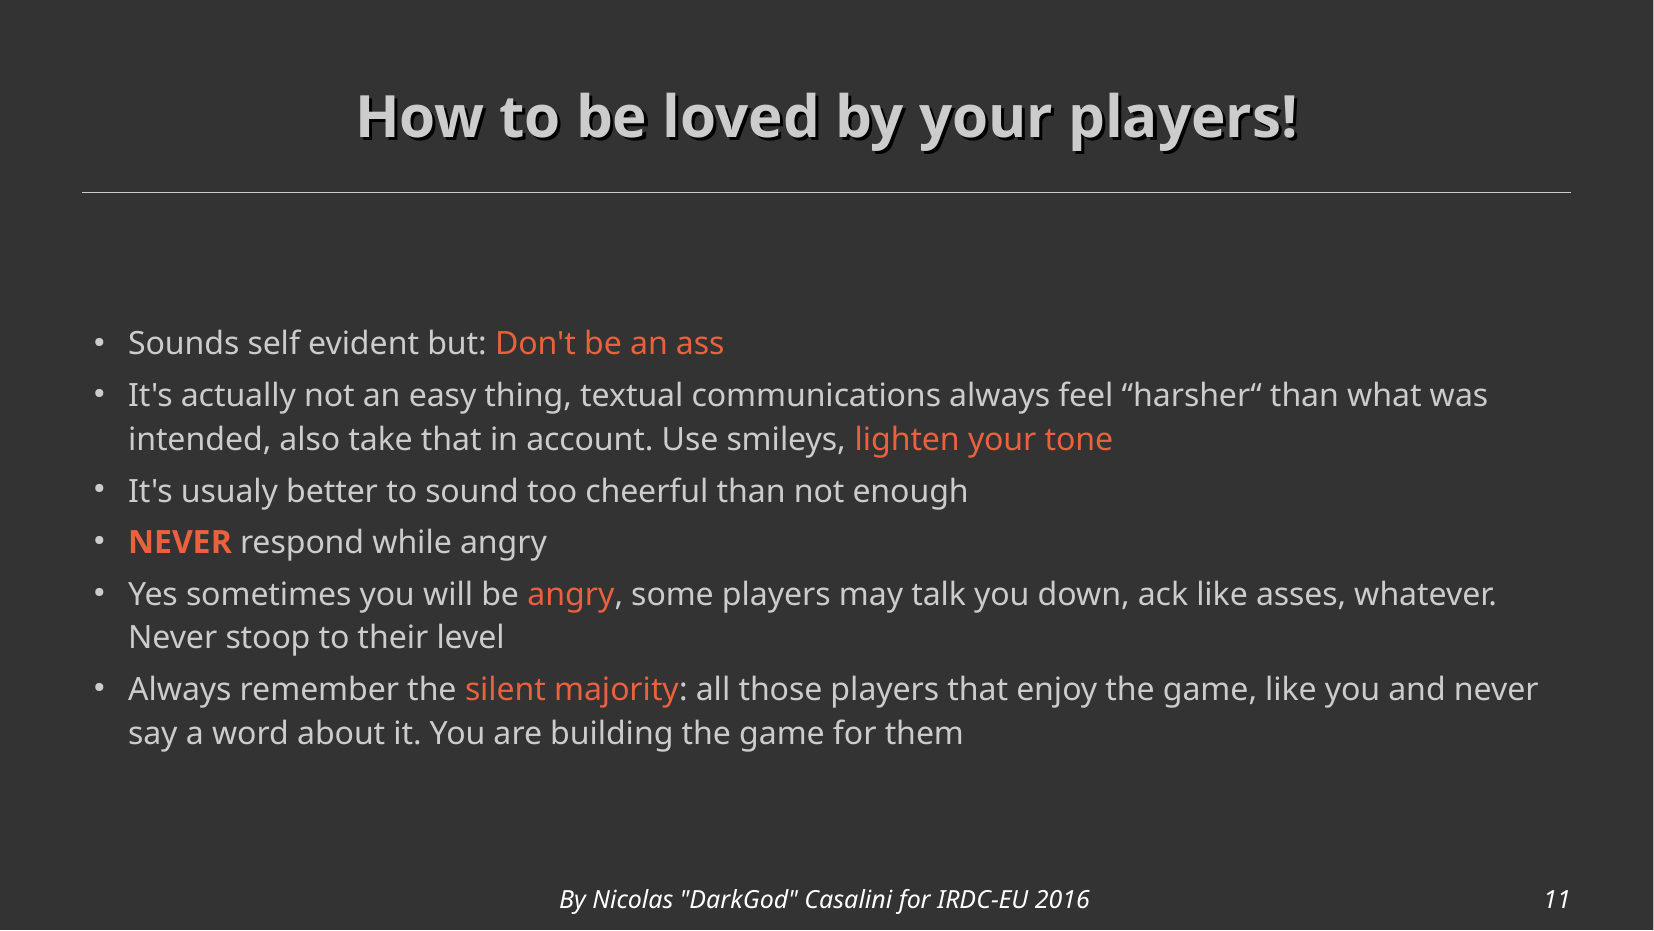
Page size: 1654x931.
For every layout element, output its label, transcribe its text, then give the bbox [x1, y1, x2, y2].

list Sounds self evident but: Don't be an ass It's actually not an easy thing, textual communications always feel “harsher“ than what was intended, also take that in account. Use smileys, lighten your tone It's usualy better to sound too cheerful than not enough NEVER respond while angry Yes sometimes you will be angry, some players may talk you down, ack like asses, whatever. Never stoop to their level Always remember the silent majority: all those players that enjoy the game, like you and never say a word about it. You are building the game for them [82, 217, 1571, 757]
title How to be loved by your players! [82, 37, 1571, 193]
